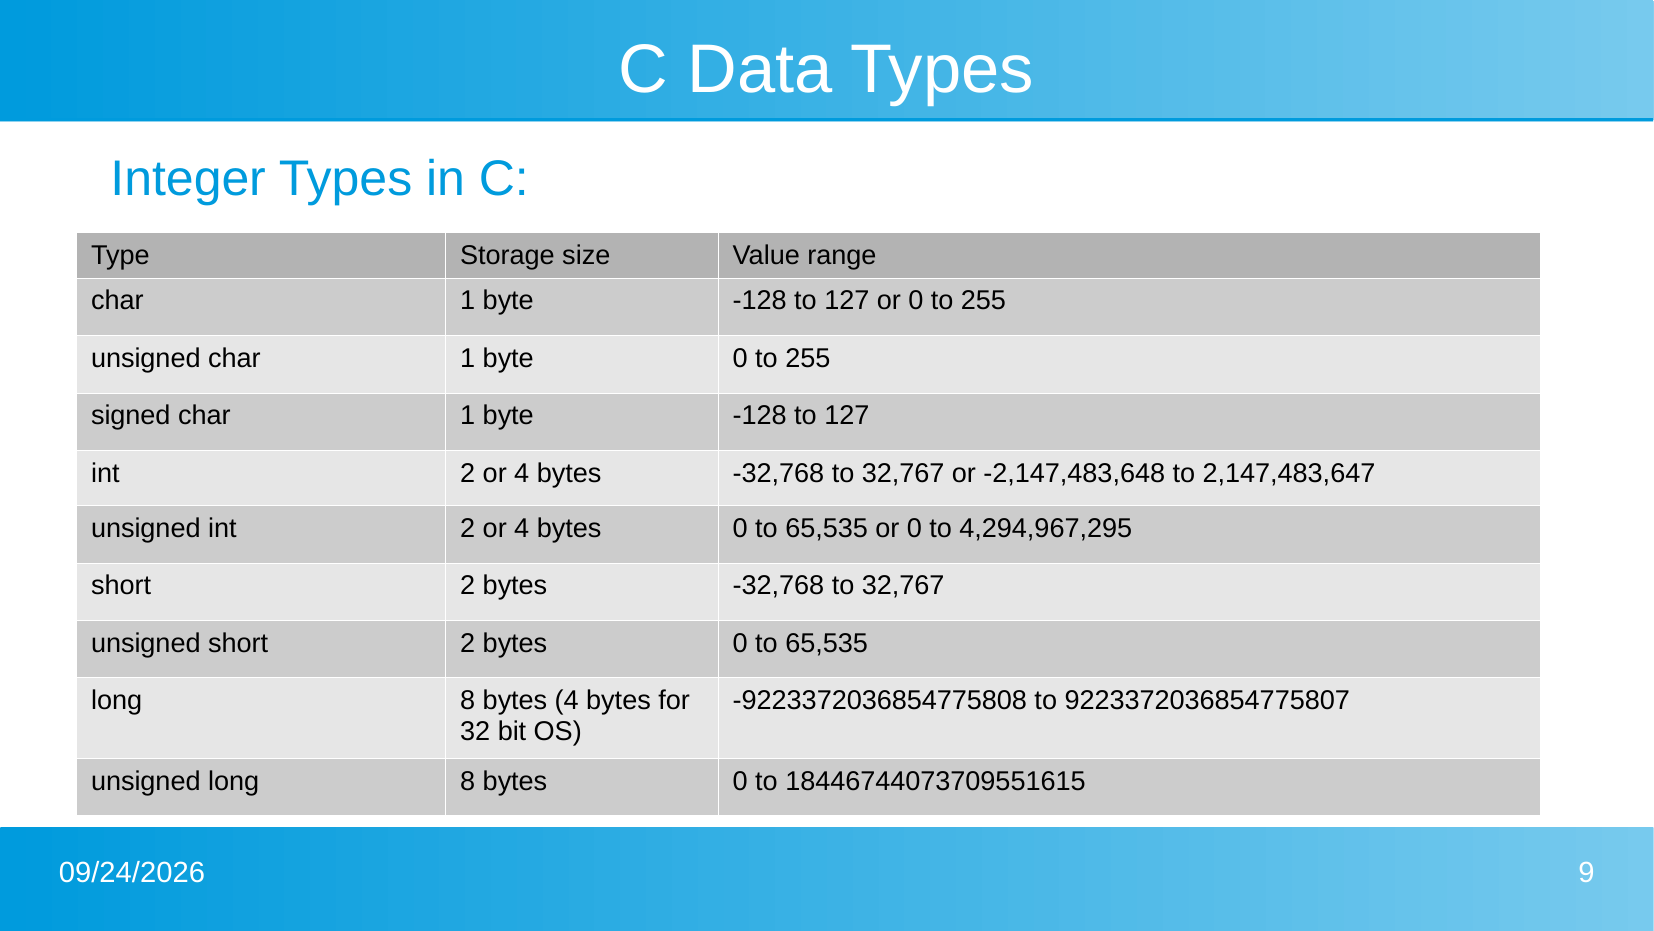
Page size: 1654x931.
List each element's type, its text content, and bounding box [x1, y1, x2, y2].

table_cell 1 byte [446, 394, 718, 450]
table_cell 2 or 4 bytes [446, 506, 718, 563]
table_cell 0 to 65,535 [719, 621, 1540, 677]
table_cell signed char [77, 394, 445, 450]
table_cell 0 to 65,535 or 0 to 4,294,967,295 [719, 506, 1540, 563]
table_cell 0 to 255 [719, 336, 1540, 393]
table_cell short [77, 564, 445, 620]
table_cell long [77, 678, 445, 758]
table_cell char [77, 279, 445, 335]
table_cell unsigned short [77, 621, 445, 677]
table_cell int [77, 451, 445, 505]
table_cell 1 byte [446, 336, 718, 393]
table_cell 8 bytes [446, 759, 718, 815]
table_cell unsigned char [77, 336, 445, 393]
table_header Value range [719, 233, 1540, 278]
table_cell 2 bytes [446, 564, 718, 620]
table_header Storage size [446, 233, 718, 278]
table_cell -32,768 to 32,767 [719, 564, 1540, 620]
table_cell 2 or 4 bytes [446, 451, 718, 505]
table_header Type [77, 233, 445, 278]
table_cell -9223372036854775808 to 9223372036854775807 [719, 678, 1540, 758]
list Integer Types in C: [39, 150, 1576, 741]
table_cell -128 to 127 [719, 394, 1540, 450]
title C Data Types [59, 29, 1595, 108]
table_cell unsigned int [77, 506, 445, 563]
table_cell -128 to 127 or 0 to 255 [719, 279, 1540, 335]
table_cell 2 bytes [446, 621, 718, 677]
table_cell 0 to 18446744073709551615 [719, 759, 1540, 815]
table_cell 8 bytes (4 bytes for 32 bit OS) [446, 678, 718, 758]
table_cell unsigned long [77, 759, 445, 815]
table_cell -32,768 to 32,767 or -2,147,483,648 to 2,147,483,647 [719, 451, 1540, 505]
table_cell 1 byte [446, 279, 718, 335]
